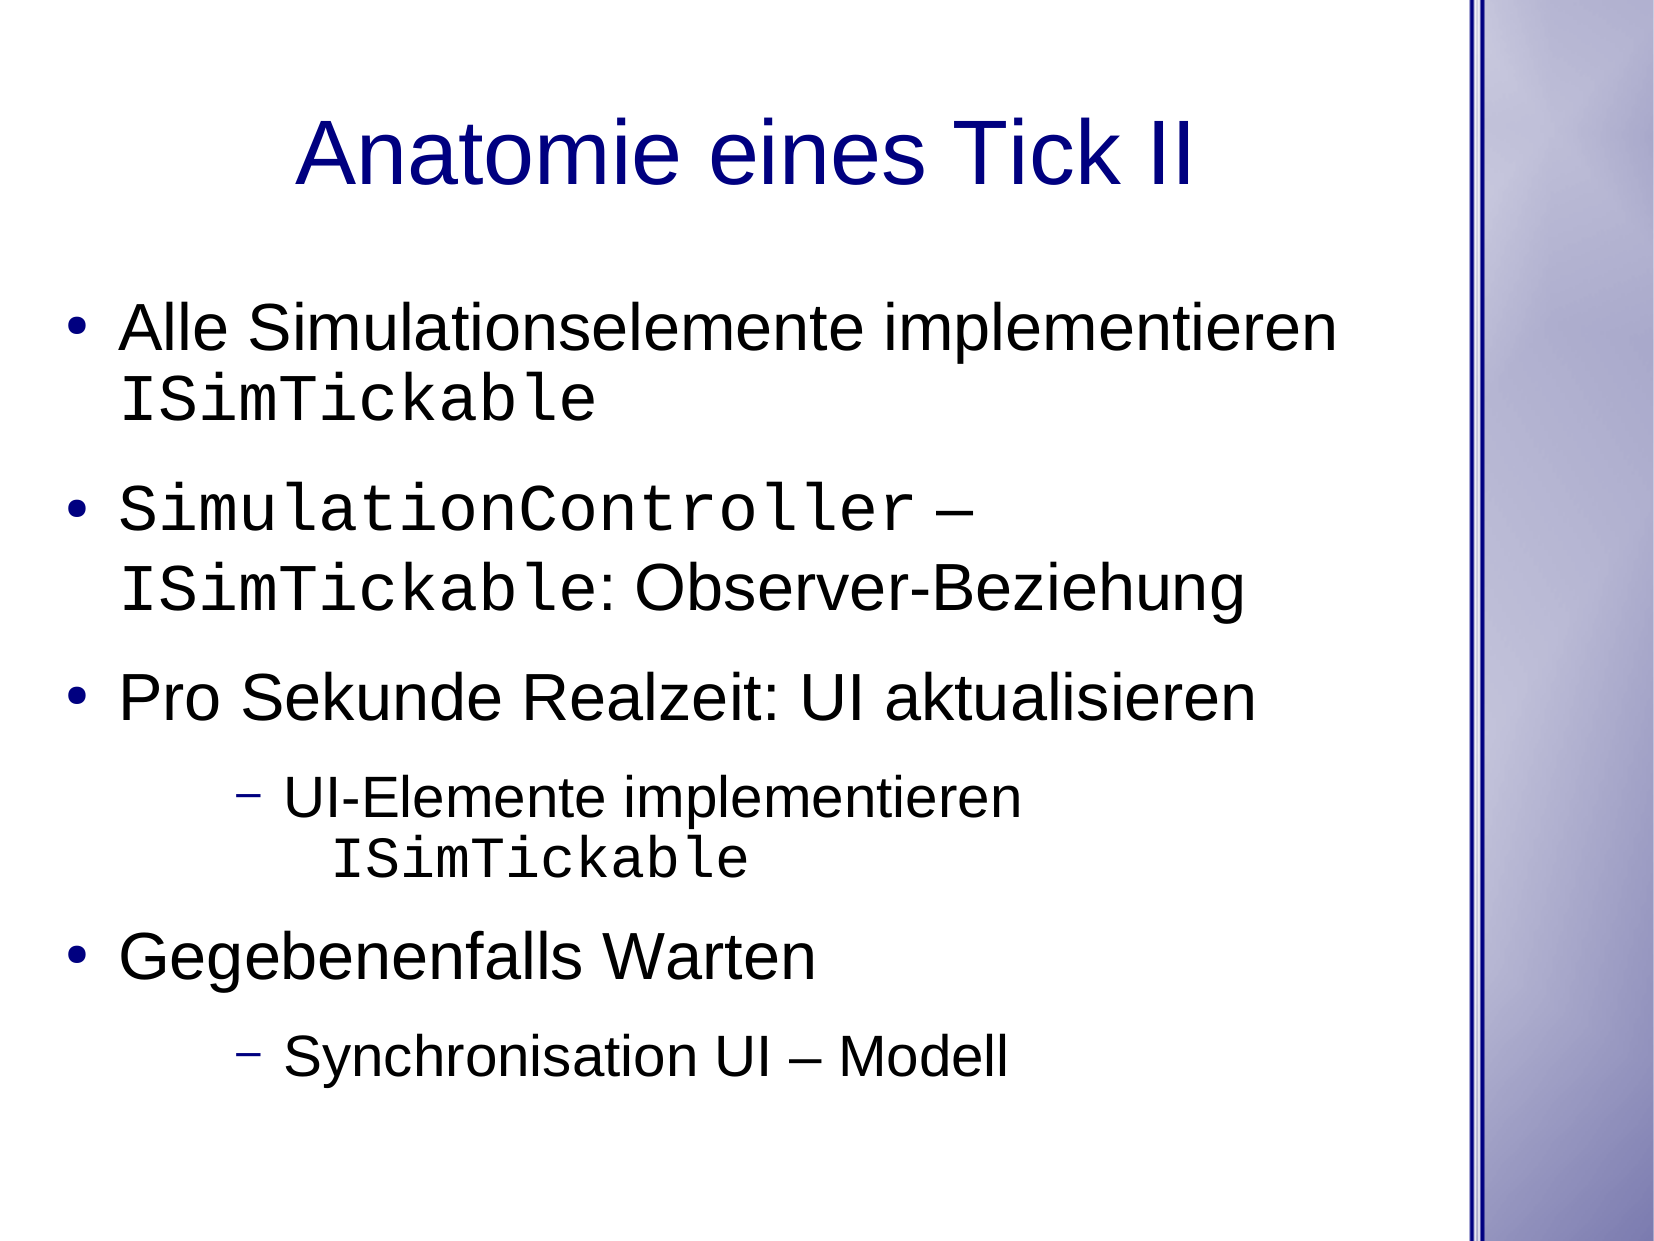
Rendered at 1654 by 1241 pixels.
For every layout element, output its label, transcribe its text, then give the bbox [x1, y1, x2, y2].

picture [0, 0, 1654, 1241]
list Alle Simulationselemente implementieren ISimTickable SimulationController – ISimTickable: Observer-Beziehung Pro Sekunde Realzeit: UI aktualisieren UI-Elemente implementieren ISimTickable Gegebenenfalls Warten Synchronisation UI – Modell [47, 290, 1447, 1225]
title Anatomie eines Tick II [47, 49, 1447, 257]
